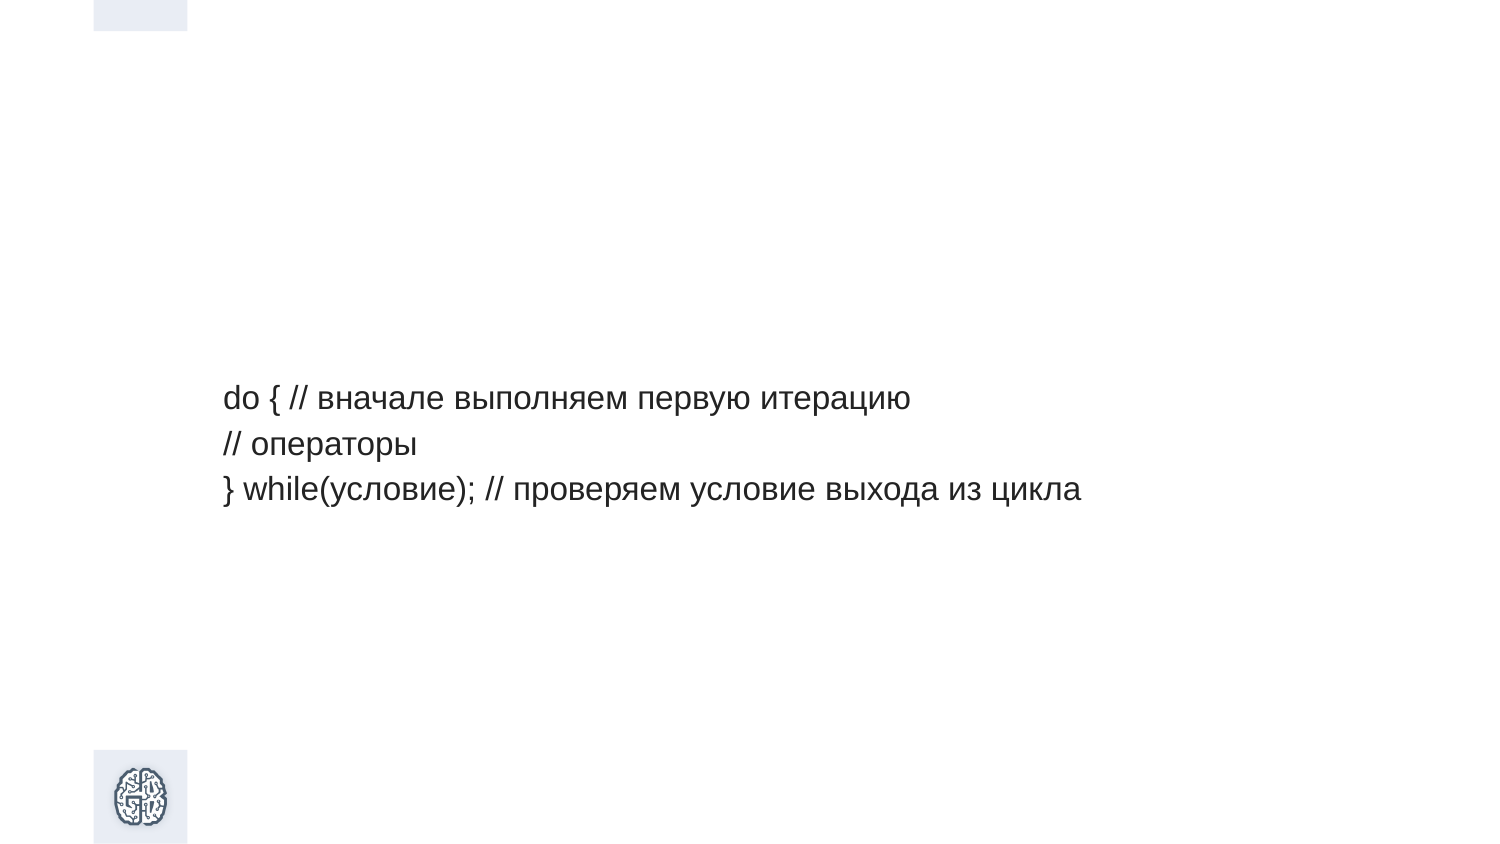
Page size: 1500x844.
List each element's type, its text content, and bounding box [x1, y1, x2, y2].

picture [106, 760, 175, 834]
text_box do { // вначале выполняем первую итерацию // операторы } while(условие); // проверяем условие выхода из цикла [187, 181, 1312, 697]
